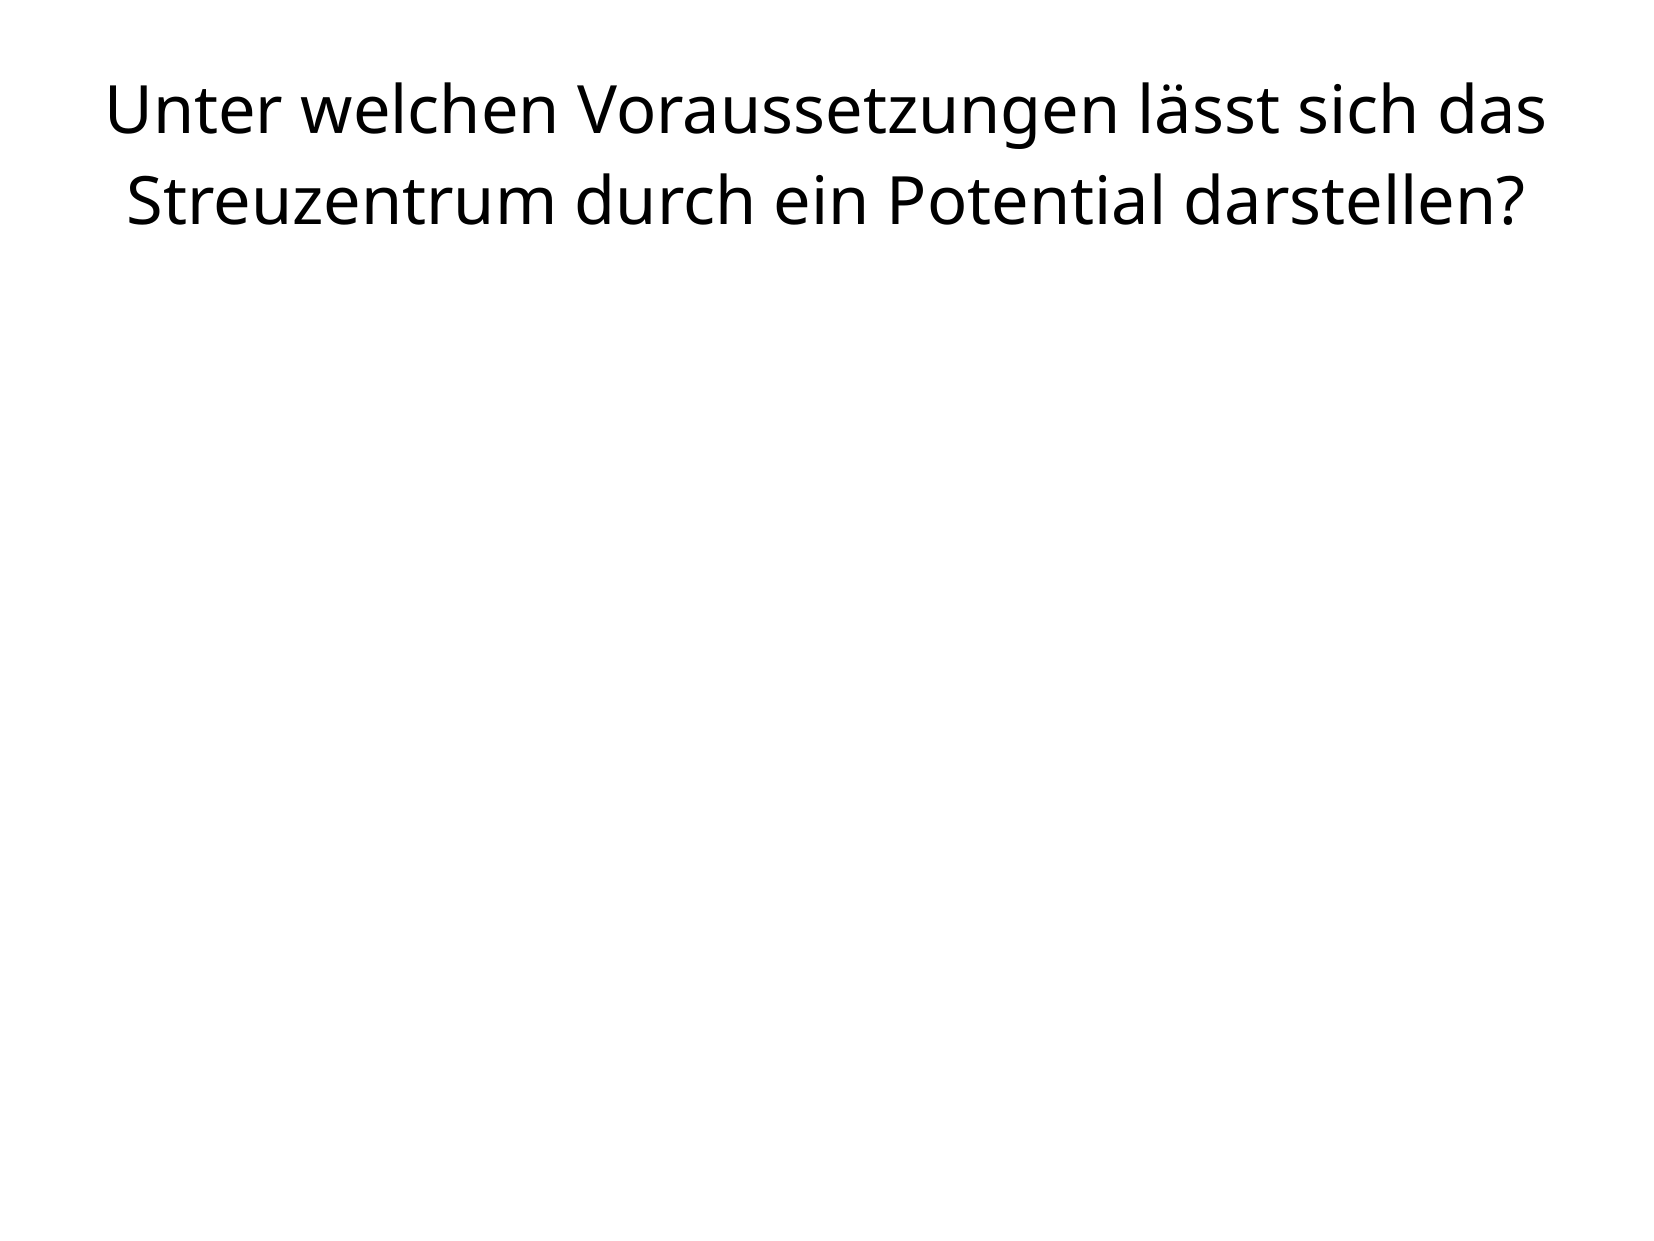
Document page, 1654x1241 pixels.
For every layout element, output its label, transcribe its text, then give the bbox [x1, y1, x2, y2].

title Unter welchen Voraussetzungen lässt sich das Streuzentrum durch ein Potential darstellen? [82, 49, 1571, 257]
